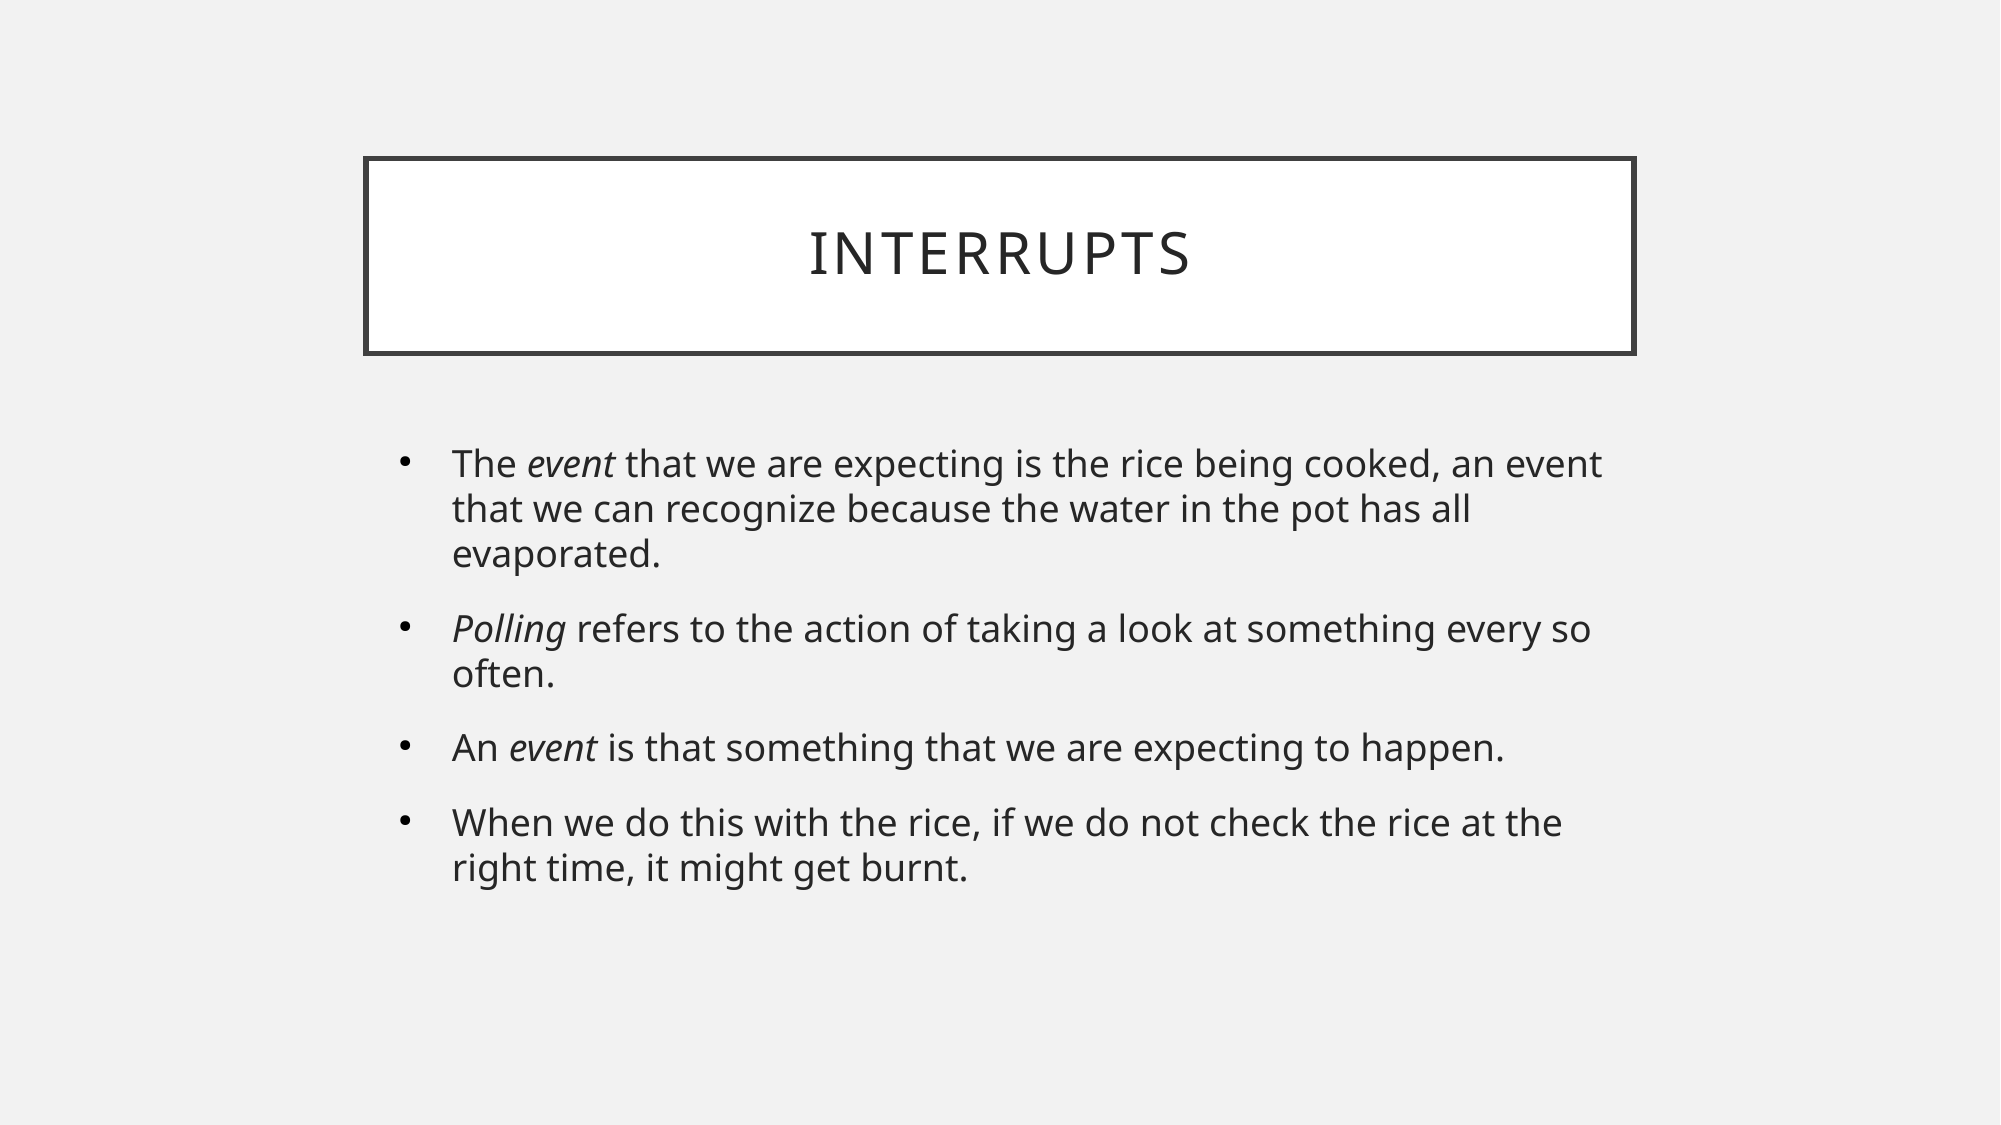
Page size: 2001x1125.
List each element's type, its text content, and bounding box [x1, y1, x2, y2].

title Interrupts [366, 158, 1634, 354]
list The event that we are expecting is the rice being cooked, an event that we can recognize because the water in the pot has all evaporated. Polling refers to the action of taking a look at something every so often. An event is that something that we are expecting to happen. When we do this with the rice, if we do not check the rice at the right time, it might get burnt. [366, 432, 1634, 942]
